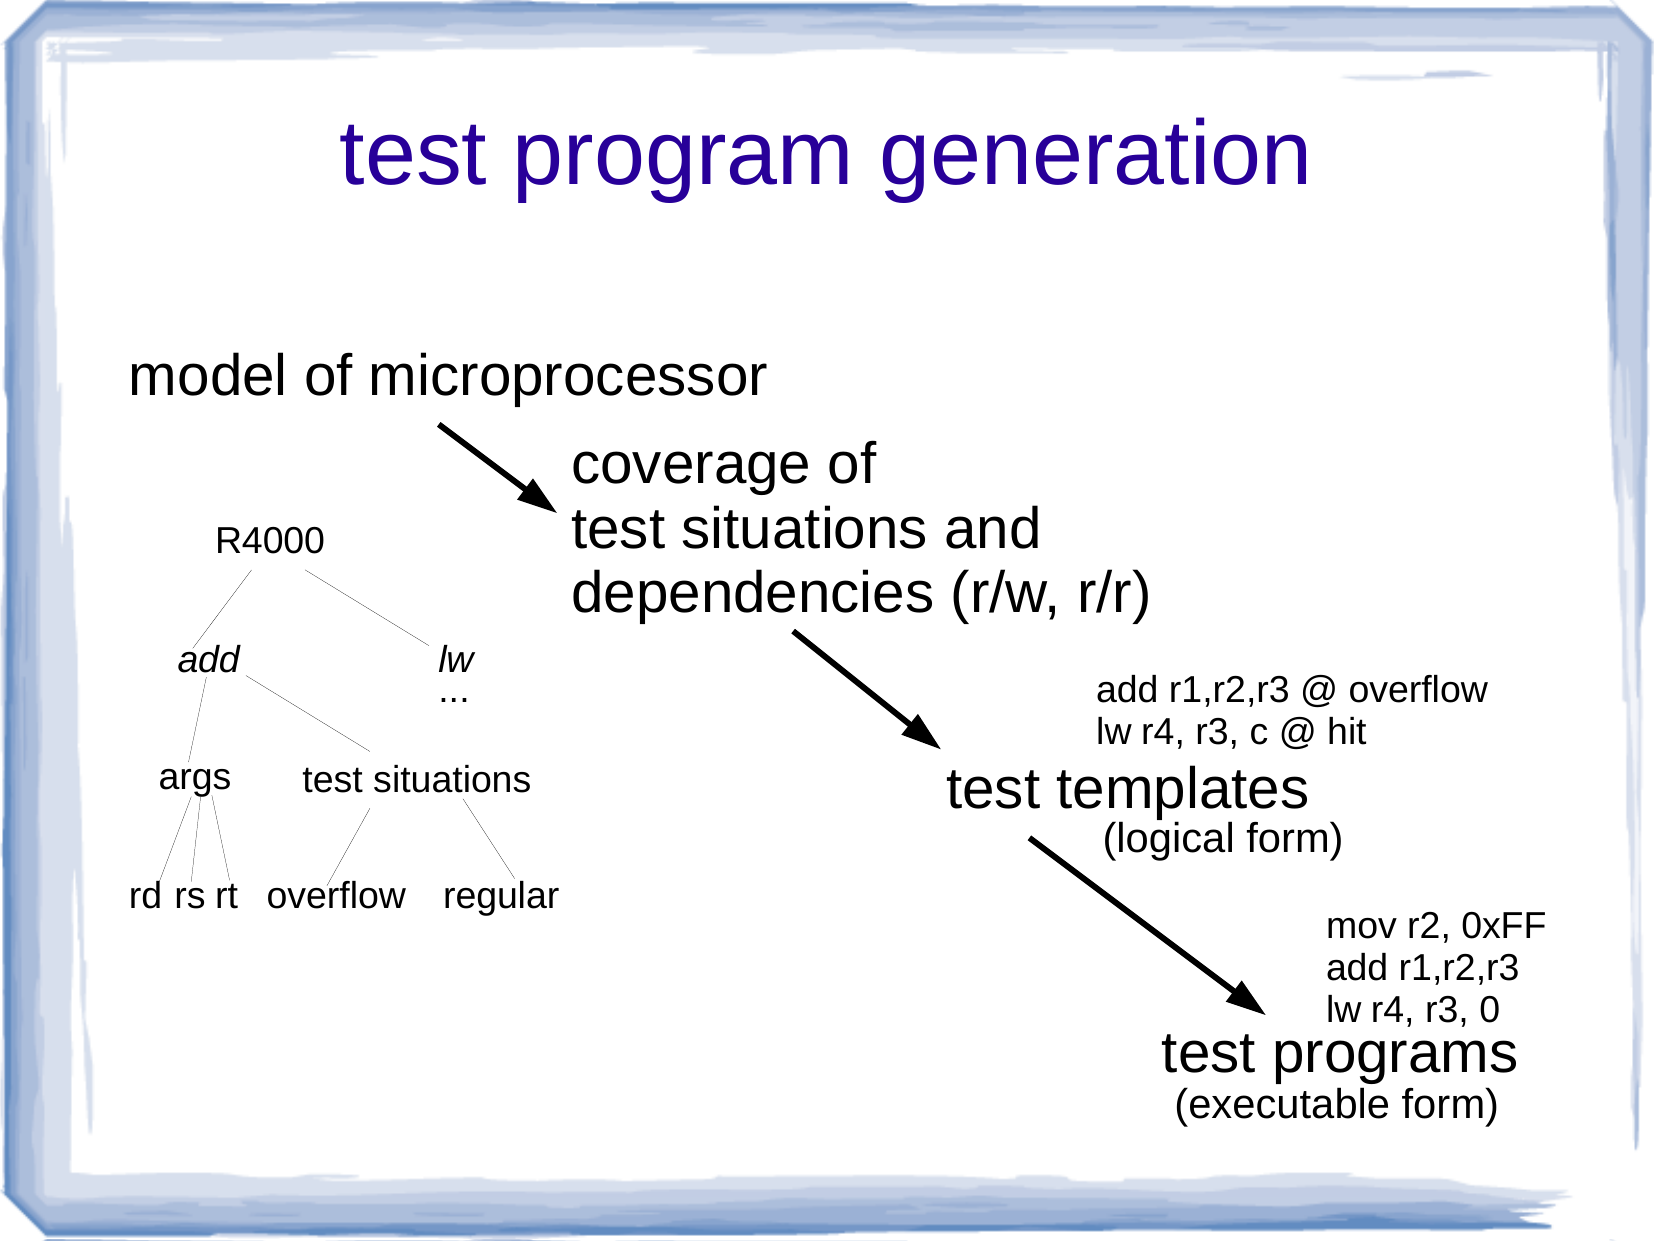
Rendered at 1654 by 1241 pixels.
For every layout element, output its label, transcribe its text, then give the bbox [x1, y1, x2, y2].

picture [0, 0, 1654, 1241]
chart [118, 324, 1571, 1144]
title test program generation [82, 49, 1571, 257]
